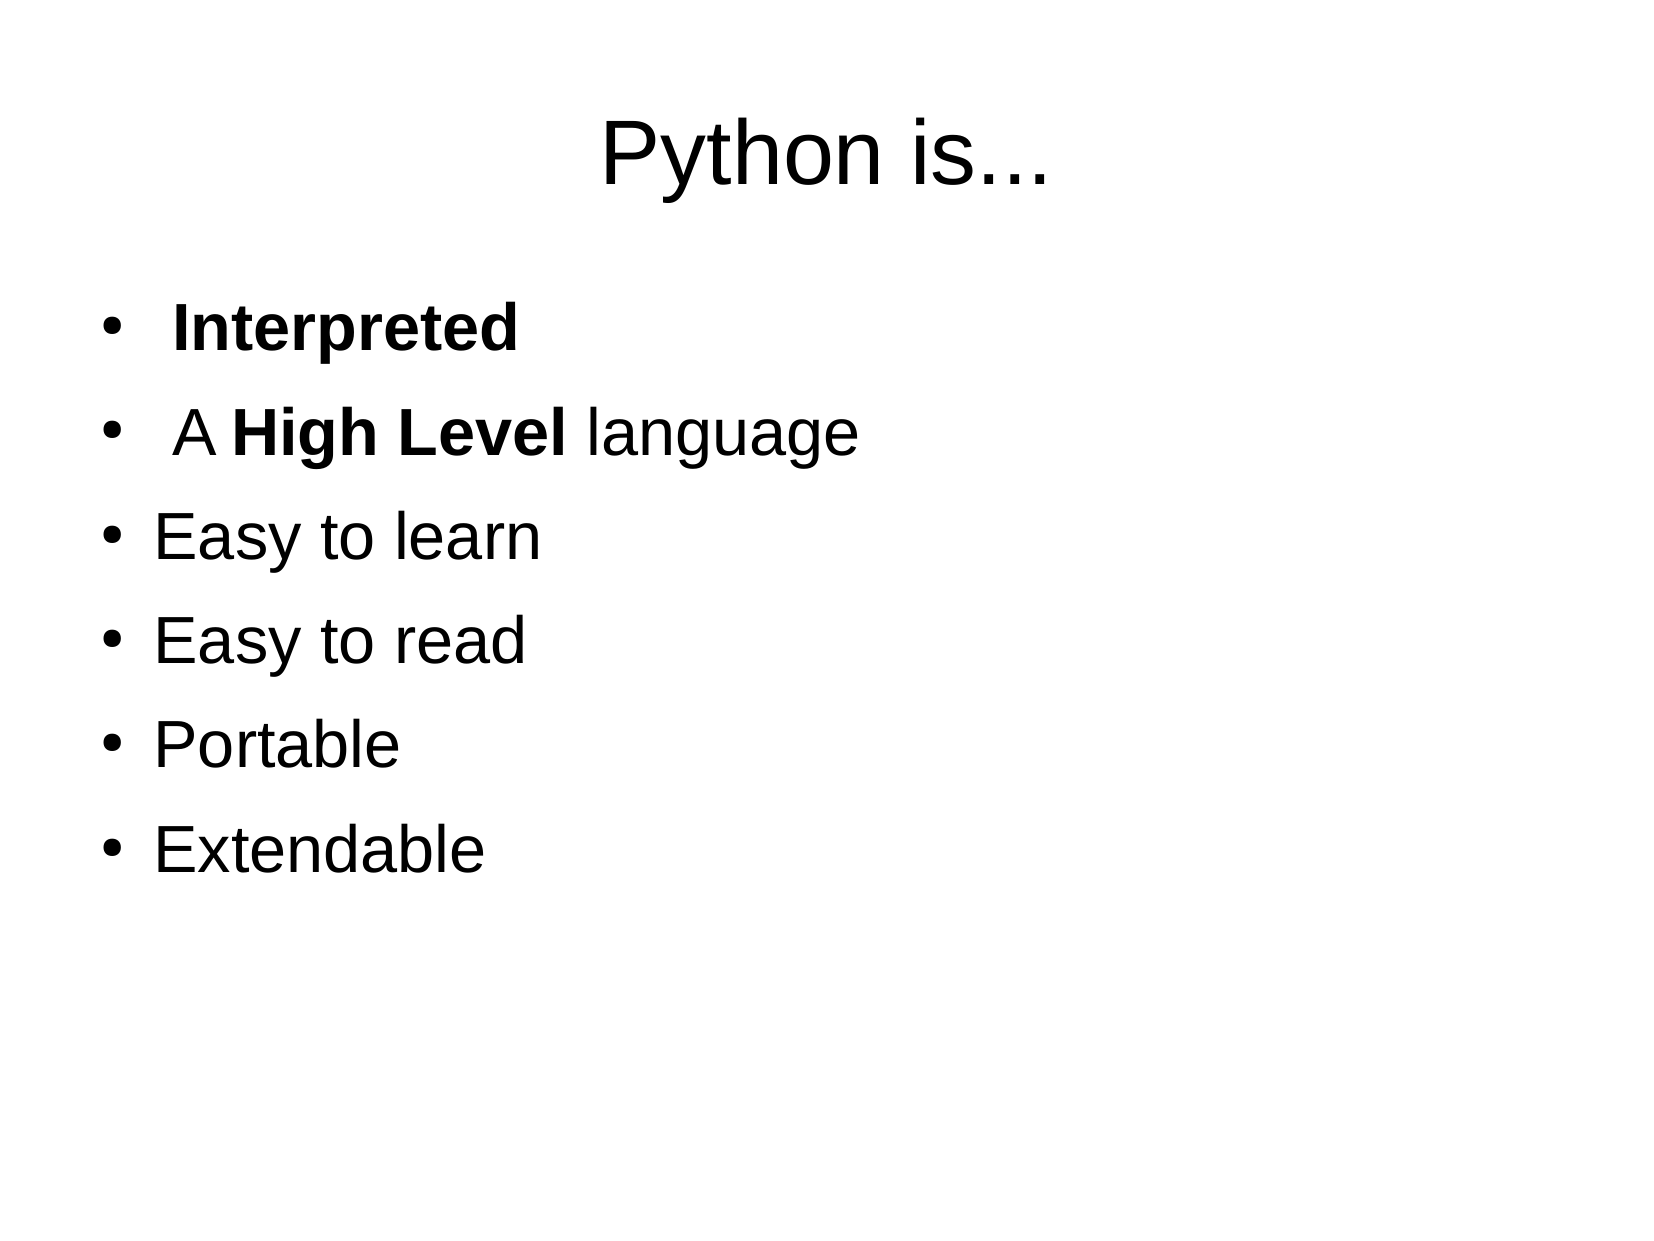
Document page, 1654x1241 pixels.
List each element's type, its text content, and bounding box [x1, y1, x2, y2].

title Python is... [82, 49, 1571, 257]
list Interpreted A High Level language Easy to learn Easy to read Portable Extendable [82, 290, 1571, 1010]
